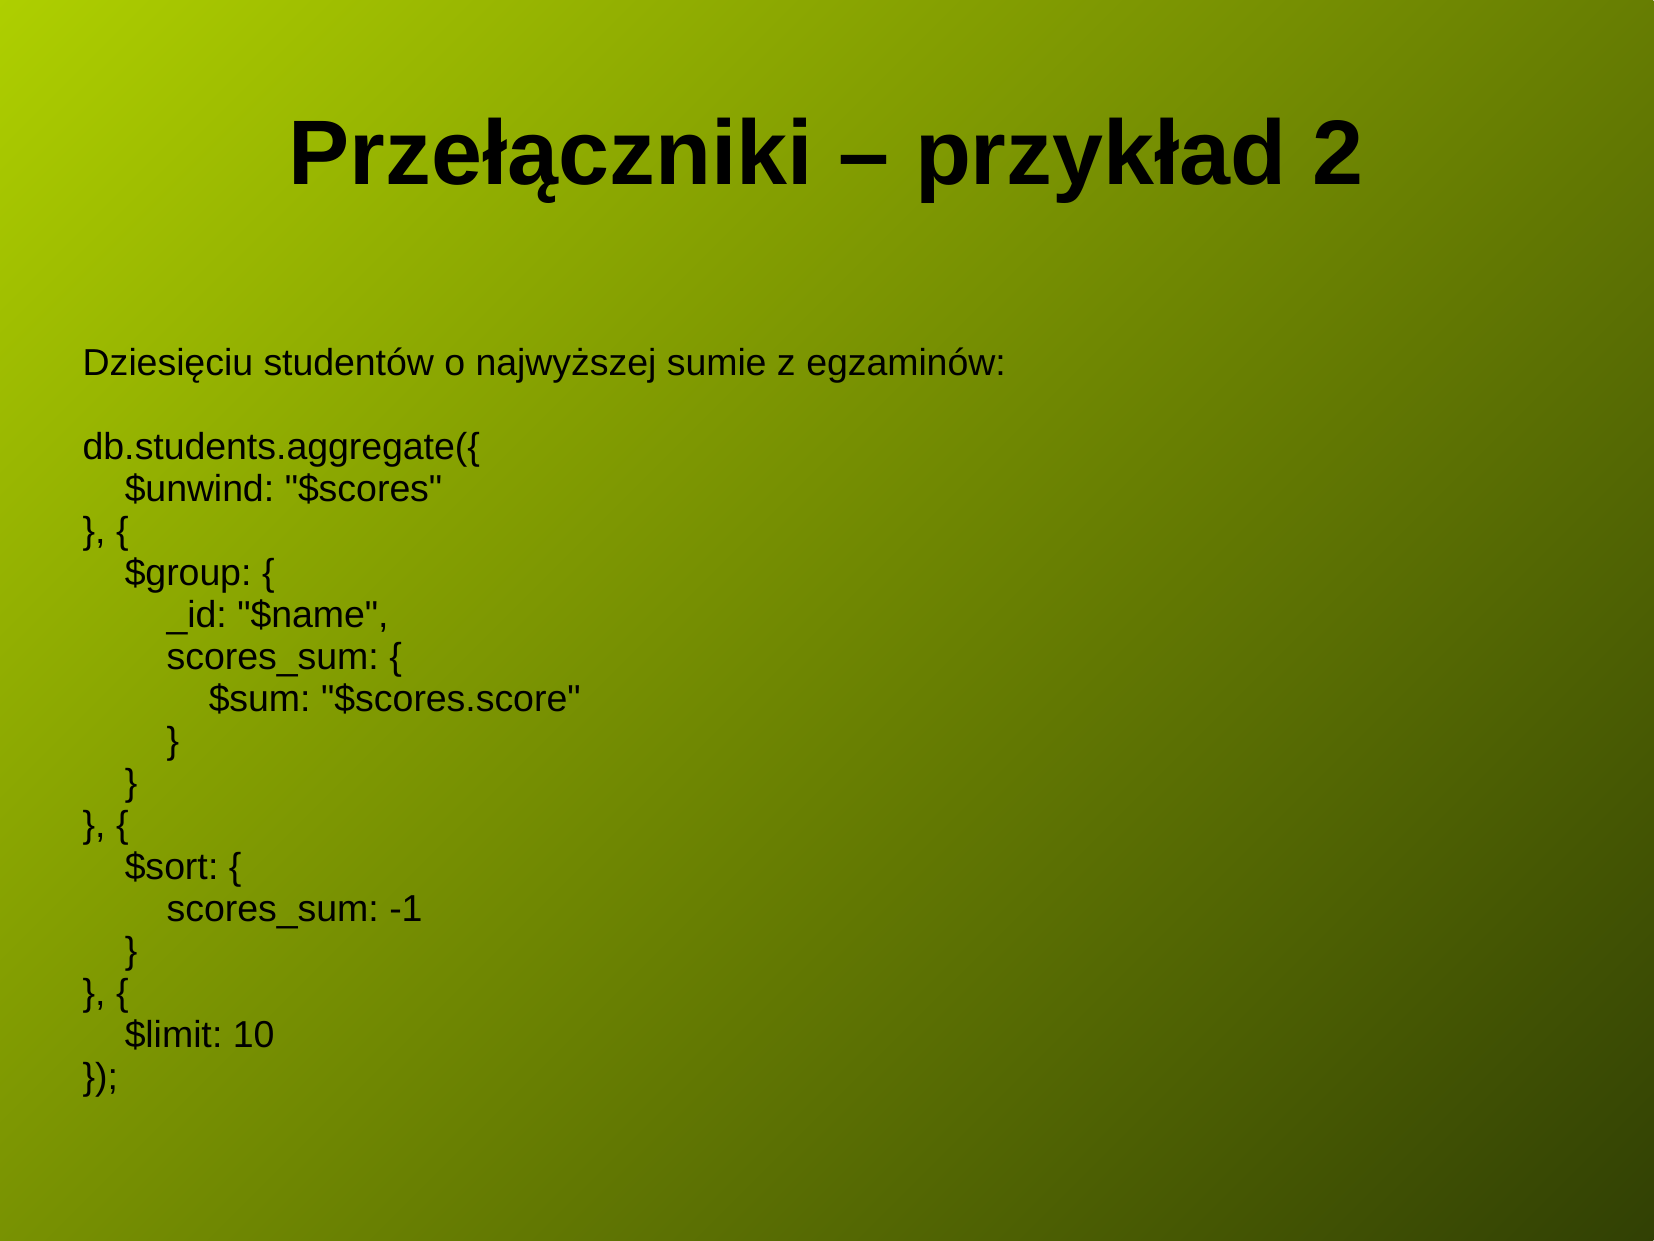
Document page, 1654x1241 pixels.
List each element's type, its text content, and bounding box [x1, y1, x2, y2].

title Przełączniki – przykład 2 [82, 49, 1571, 257]
subtitle Dziesięciu studentów o najwyższej sumie z egzaminów: db.students.aggregate({ $unwind: "$scores" }, { $group: { _id: "$name", scores_sum: { $sum: "$scores.score" } } }, { $sort: { scores_sum: -1 } }, { $limit: 10 }); [82, 341, 1571, 1098]
